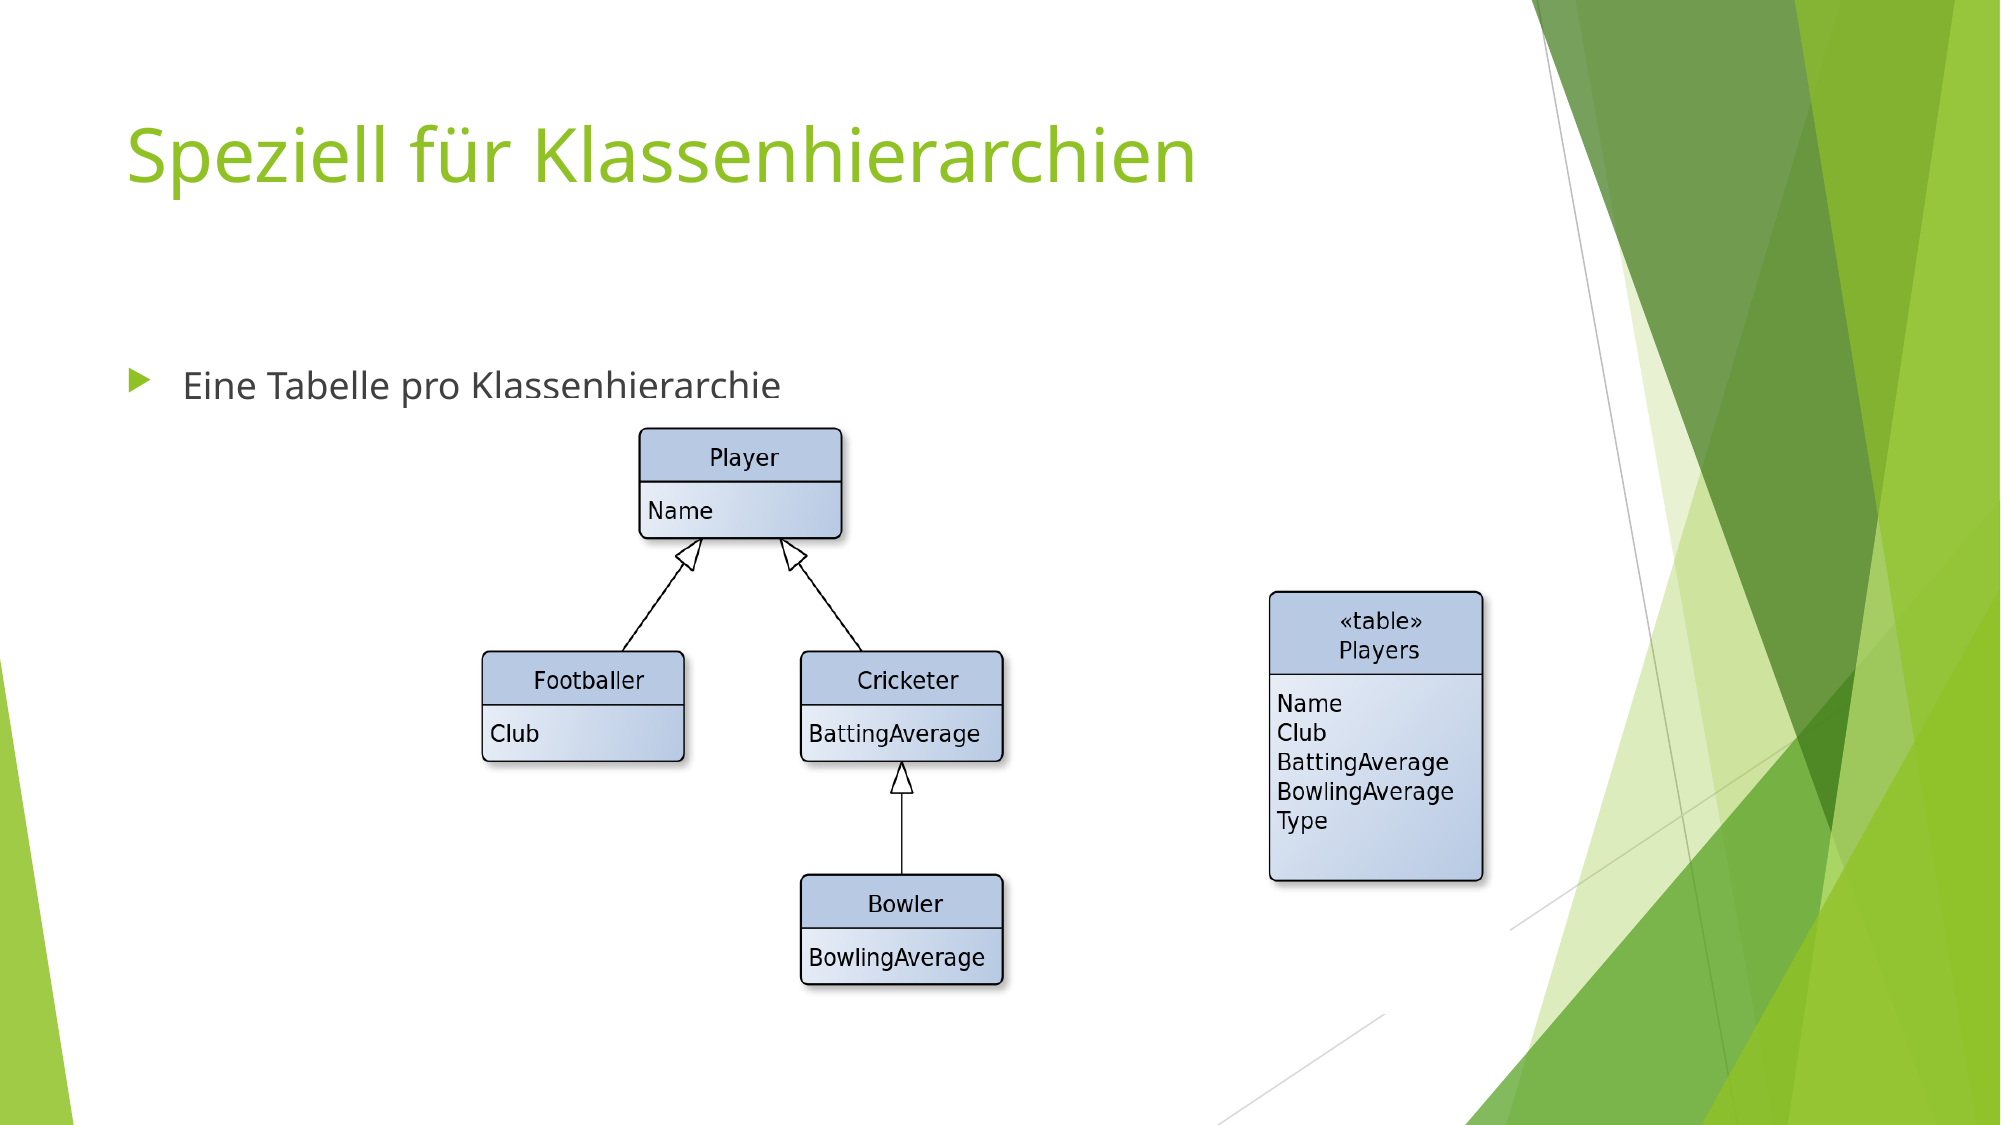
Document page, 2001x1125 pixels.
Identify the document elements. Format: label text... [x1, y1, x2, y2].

list Eine Tabelle pro Klassenhierarchie [111, 354, 1522, 992]
picture [454, 398, 1510, 1014]
title Speziell für Klassenhierarchien [111, 99, 1522, 317]
